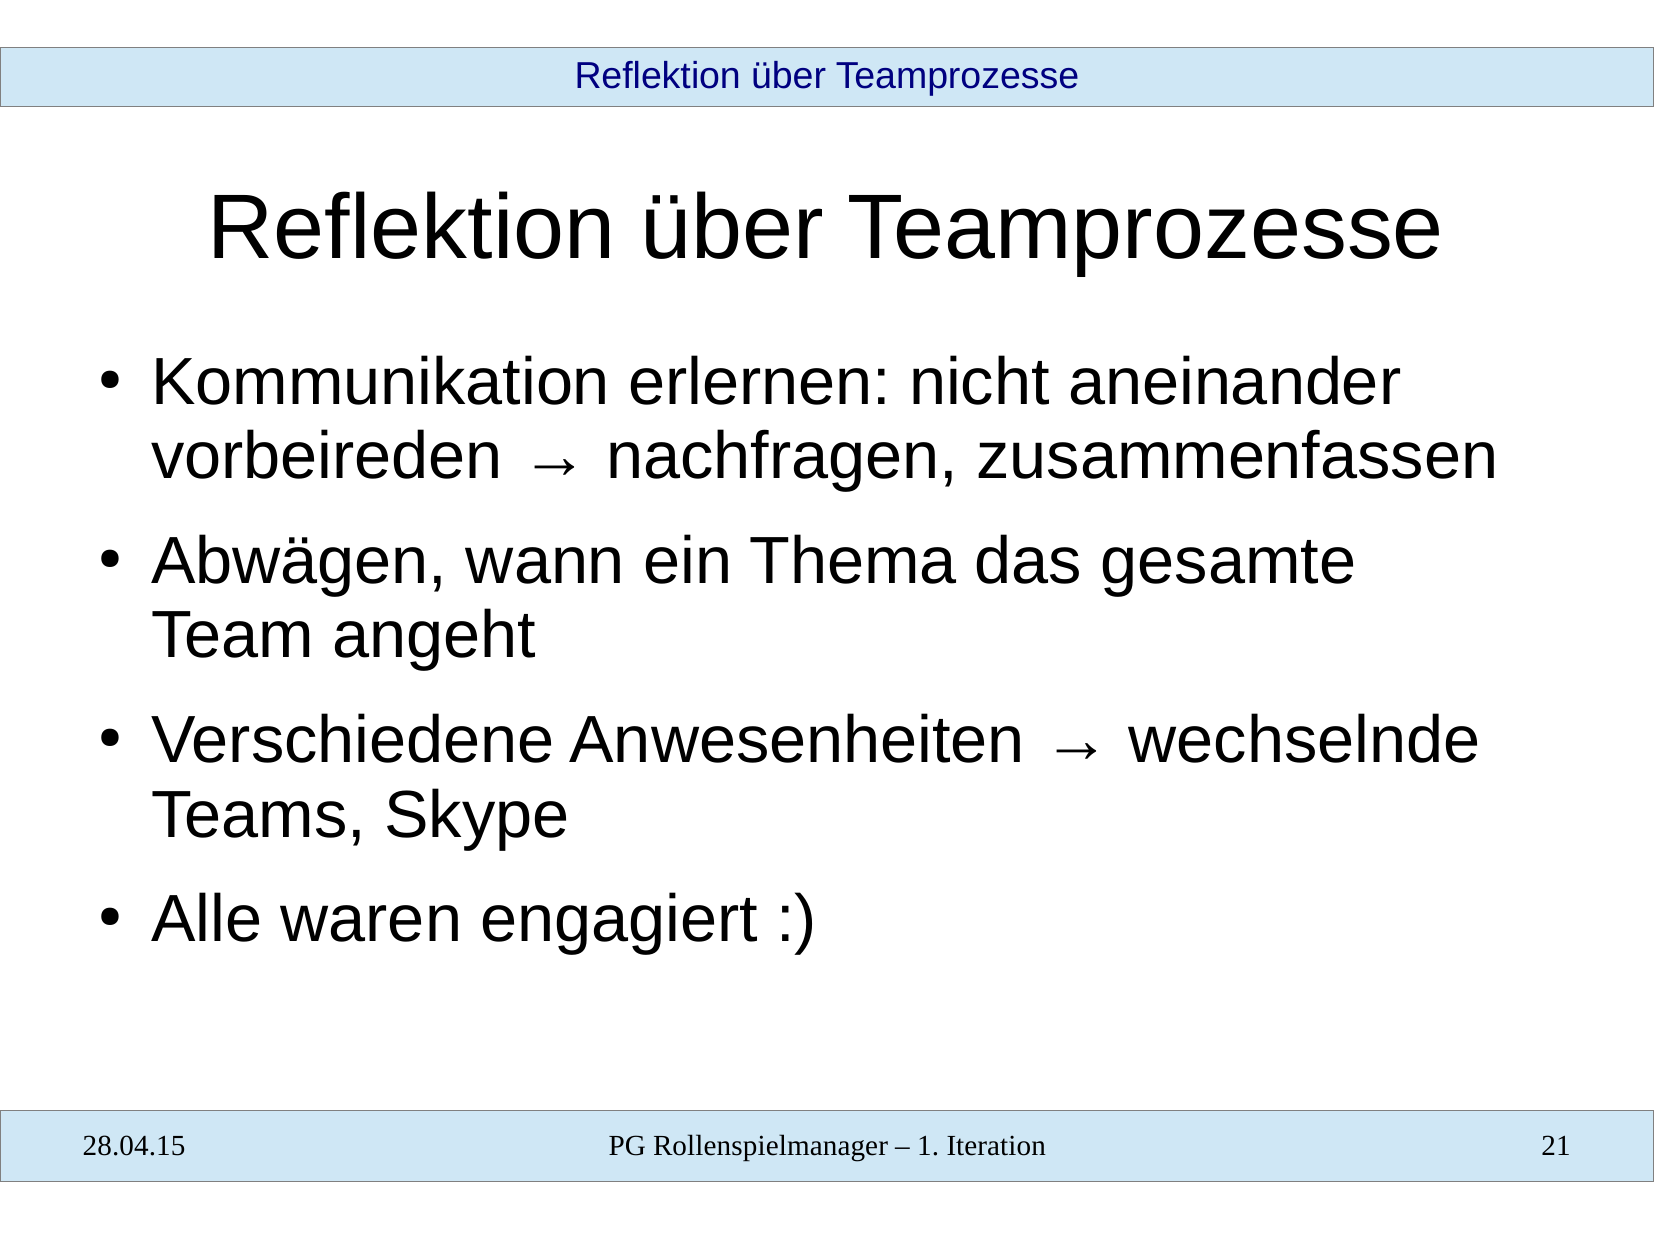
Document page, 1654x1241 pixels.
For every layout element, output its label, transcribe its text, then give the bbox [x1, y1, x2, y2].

text_box Reflektion über Teamprozesse [0, 47, 1654, 105]
title Reflektion über Teamprozesse [82, 123, 1571, 331]
list Kommunikation erlernen: nicht aneinander vorbeireden → nachfragen, zusammenfassen Abwägen, wann ein Thema das gesamte Team angeht Verschiedene Anwesenheiten → wechselnde Teams, Skype Alle waren engagiert :) [80, 343, 1536, 1063]
